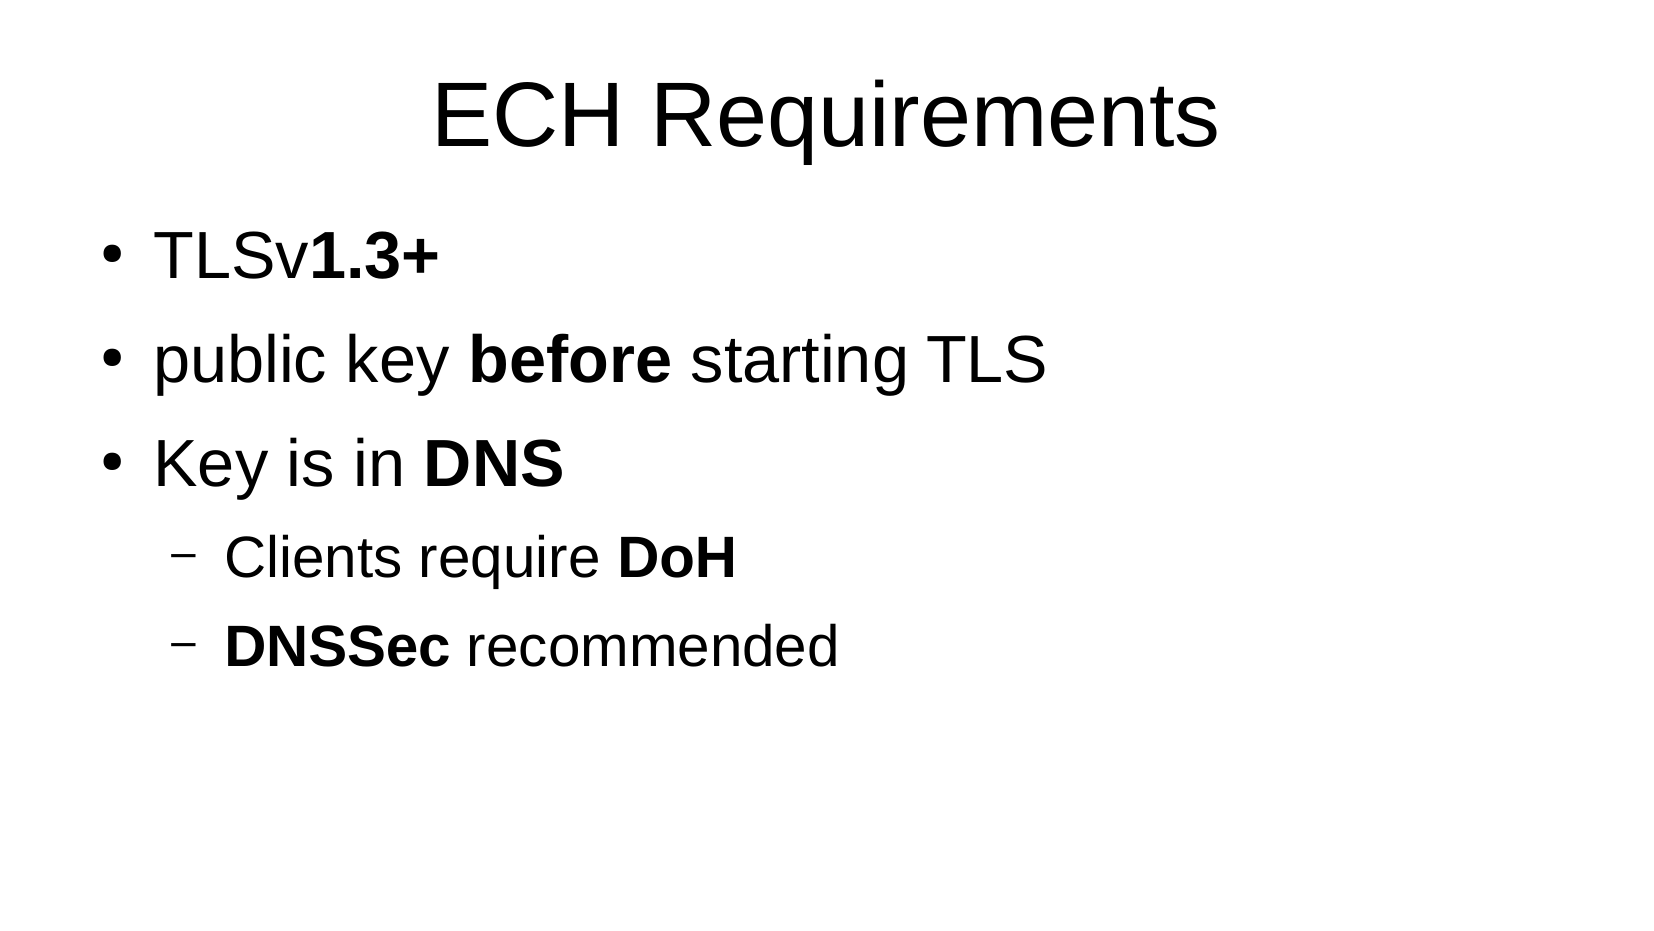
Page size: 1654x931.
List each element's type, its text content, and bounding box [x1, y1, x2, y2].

list TLSv1.3+ public key before starting TLS Key is in DNS Clients require DoH DNSSec recommended [82, 217, 1571, 758]
title ECH Requirements [82, 37, 1571, 193]
